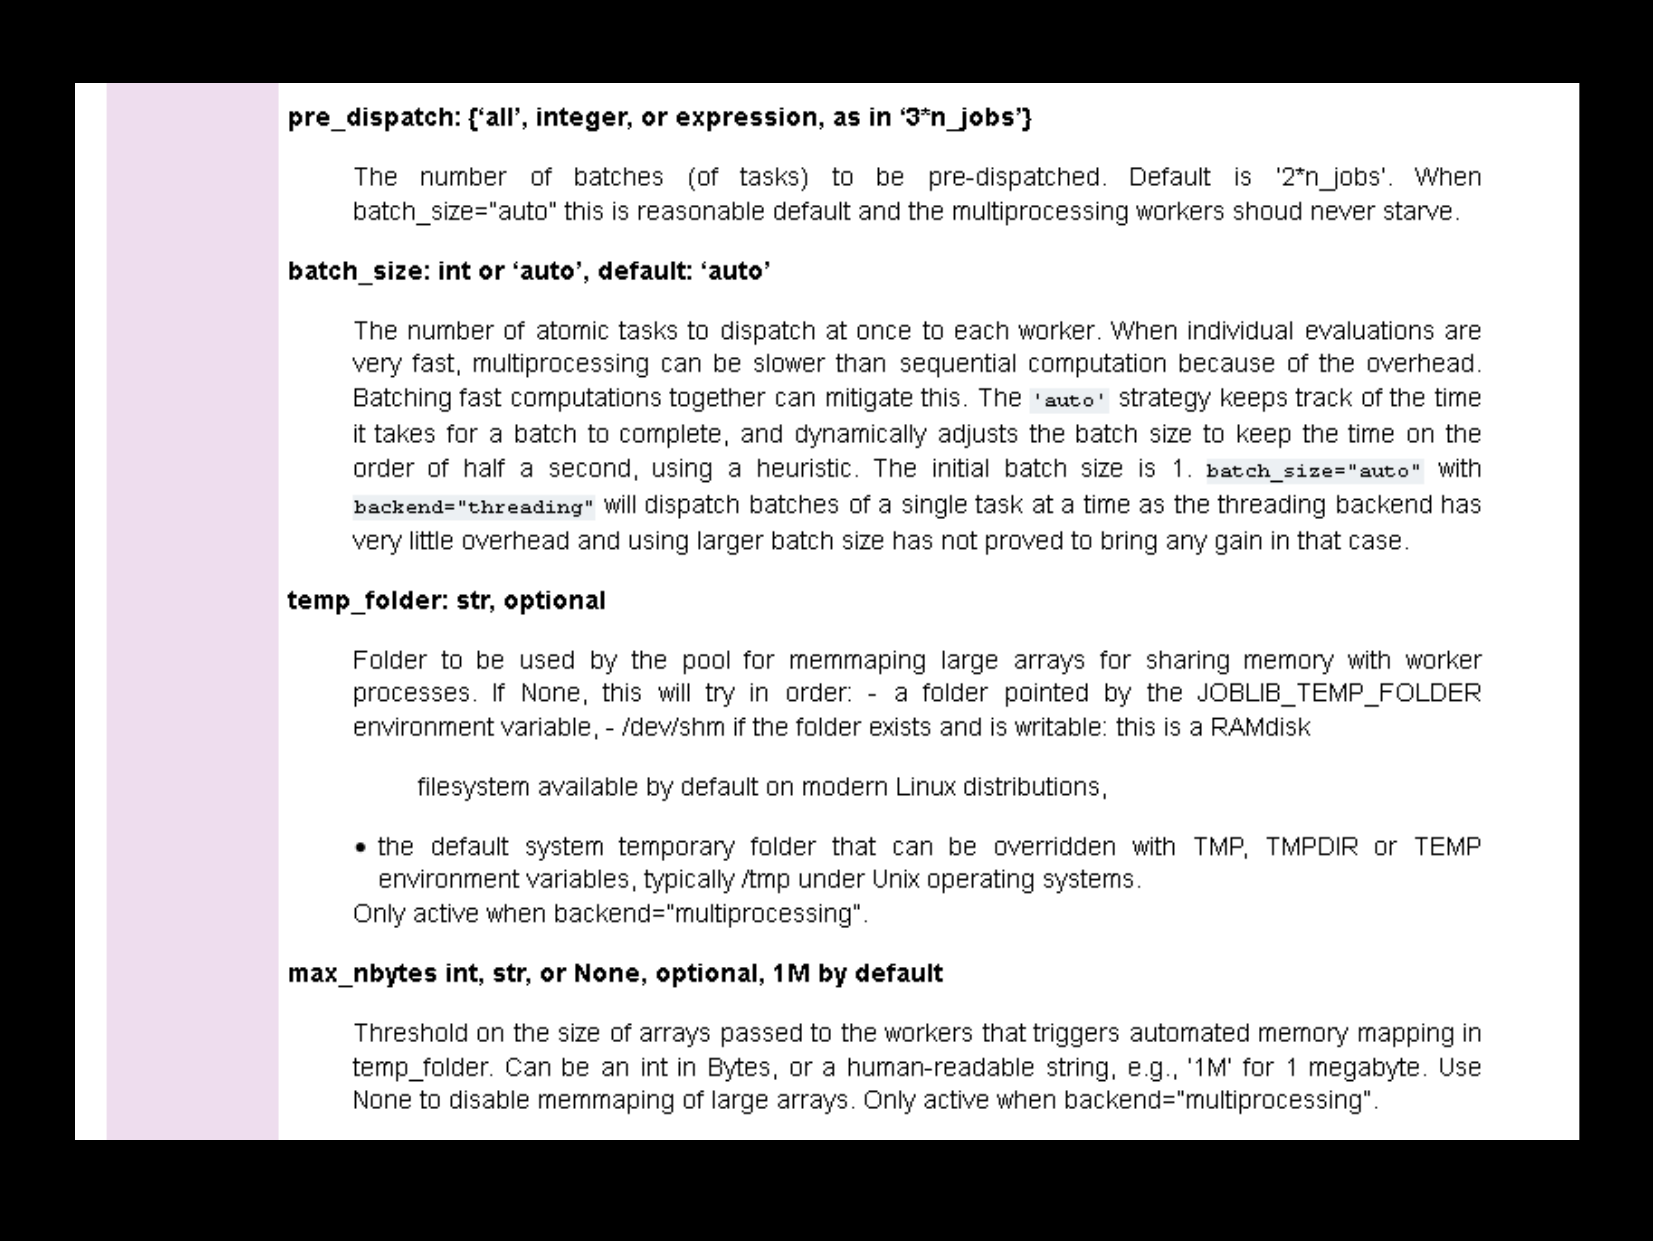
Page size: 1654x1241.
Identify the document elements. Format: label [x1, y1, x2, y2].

picture [75, 83, 1580, 1140]
